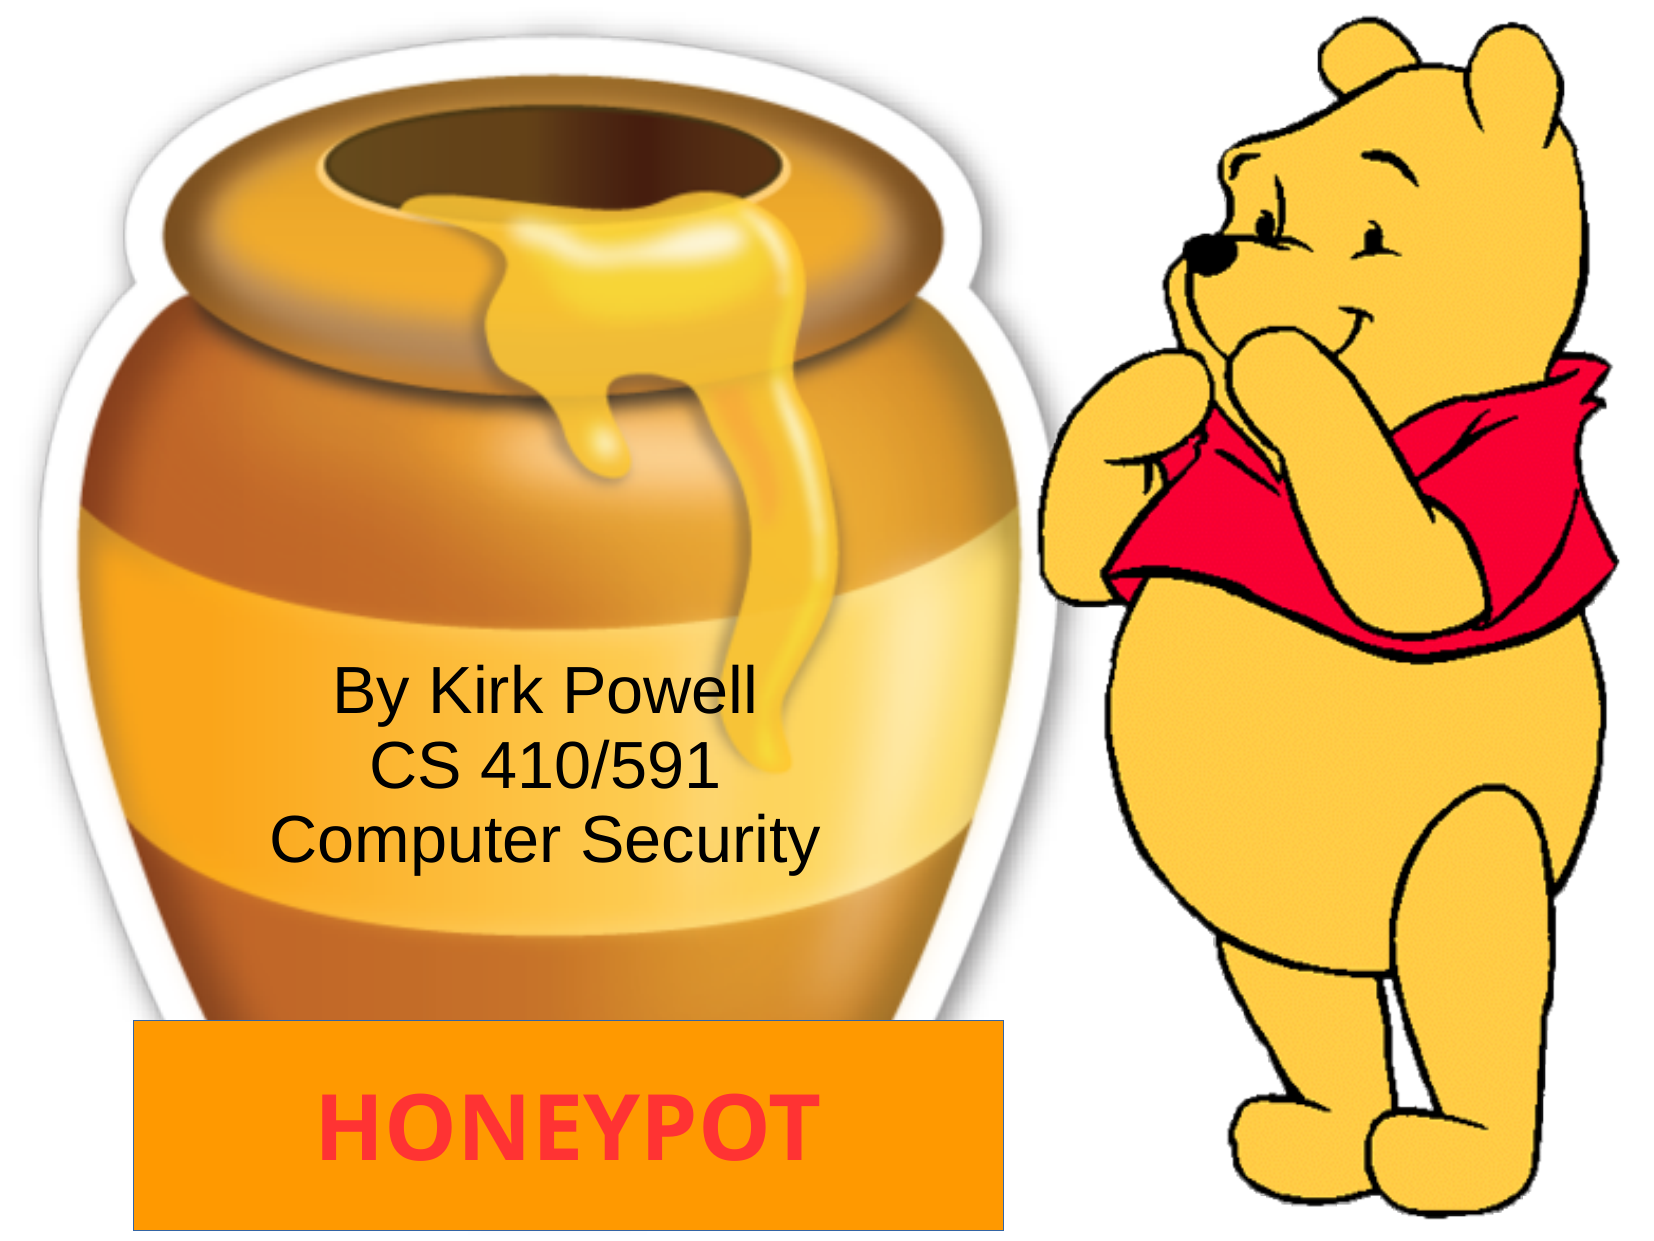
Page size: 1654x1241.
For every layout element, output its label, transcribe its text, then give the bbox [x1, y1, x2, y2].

title HONEYPOT [133, 1020, 1004, 1231]
subtitle By Kirk Powell CS 410/591 Computer Security [219, 595, 872, 935]
picture [0, 0, 1654, 1241]
